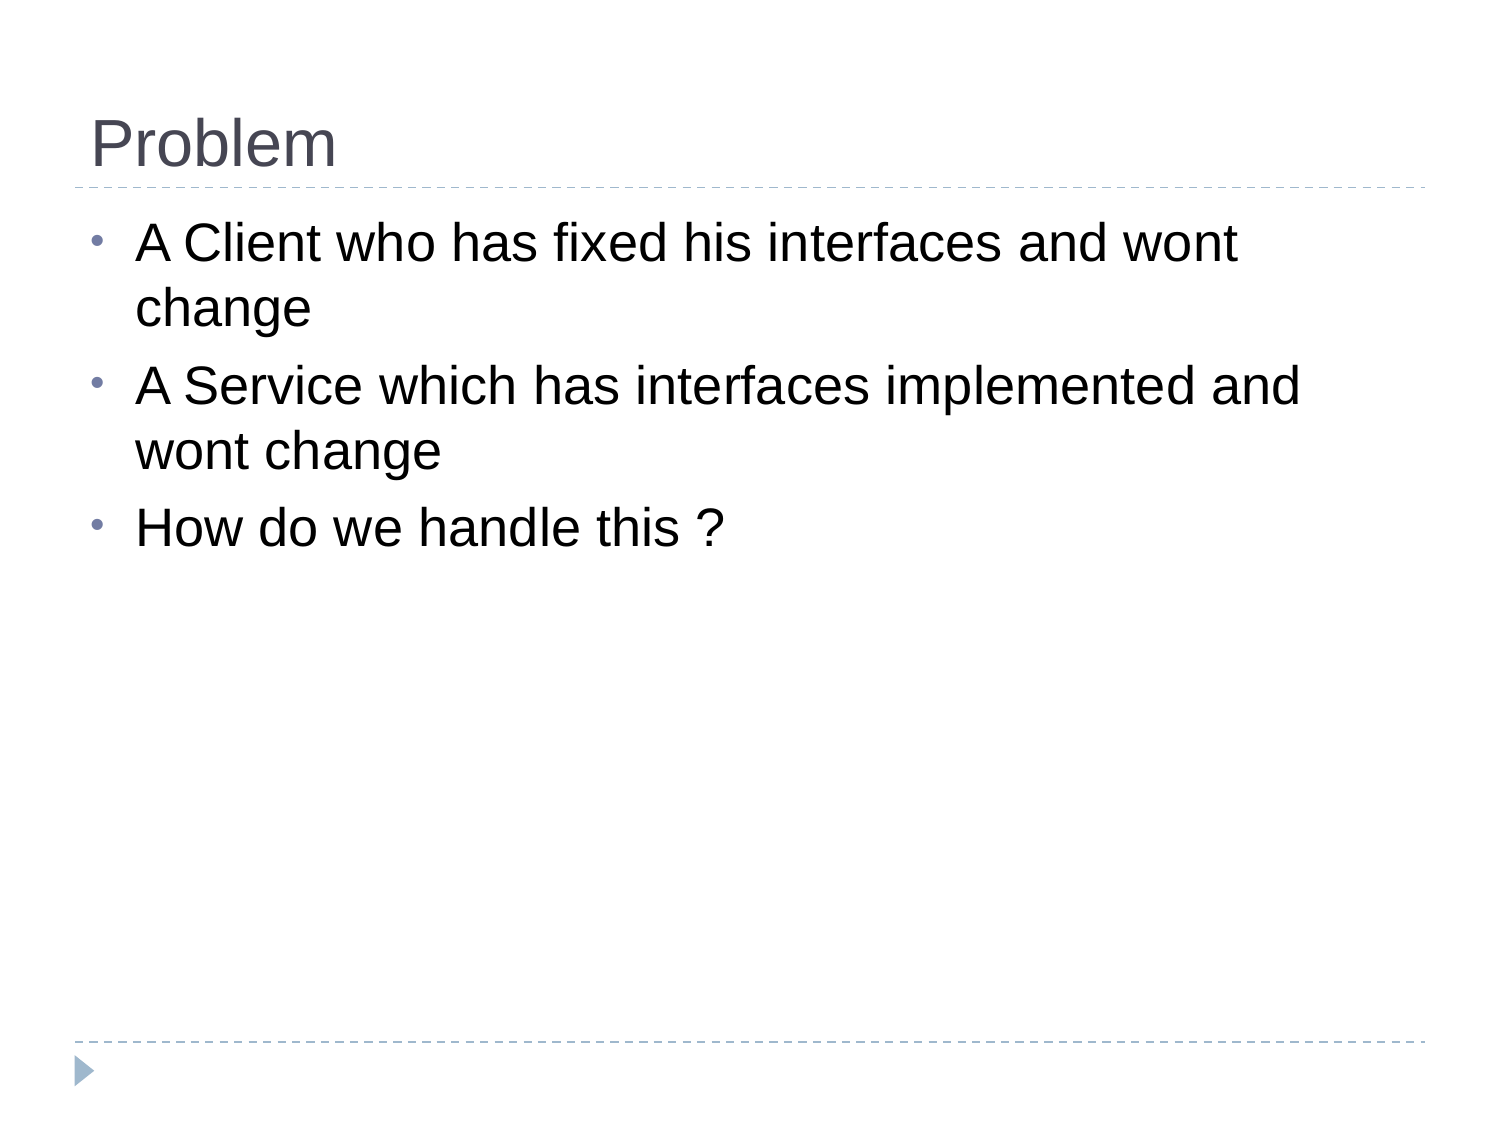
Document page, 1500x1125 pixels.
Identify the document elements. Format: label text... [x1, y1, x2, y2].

list A Client who has fixed his interfaces and wont change A Service which has interfaces implemented and wont change How do we handle this ? [75, 200, 1425, 1010]
title Problem [75, 24, 1425, 188]
